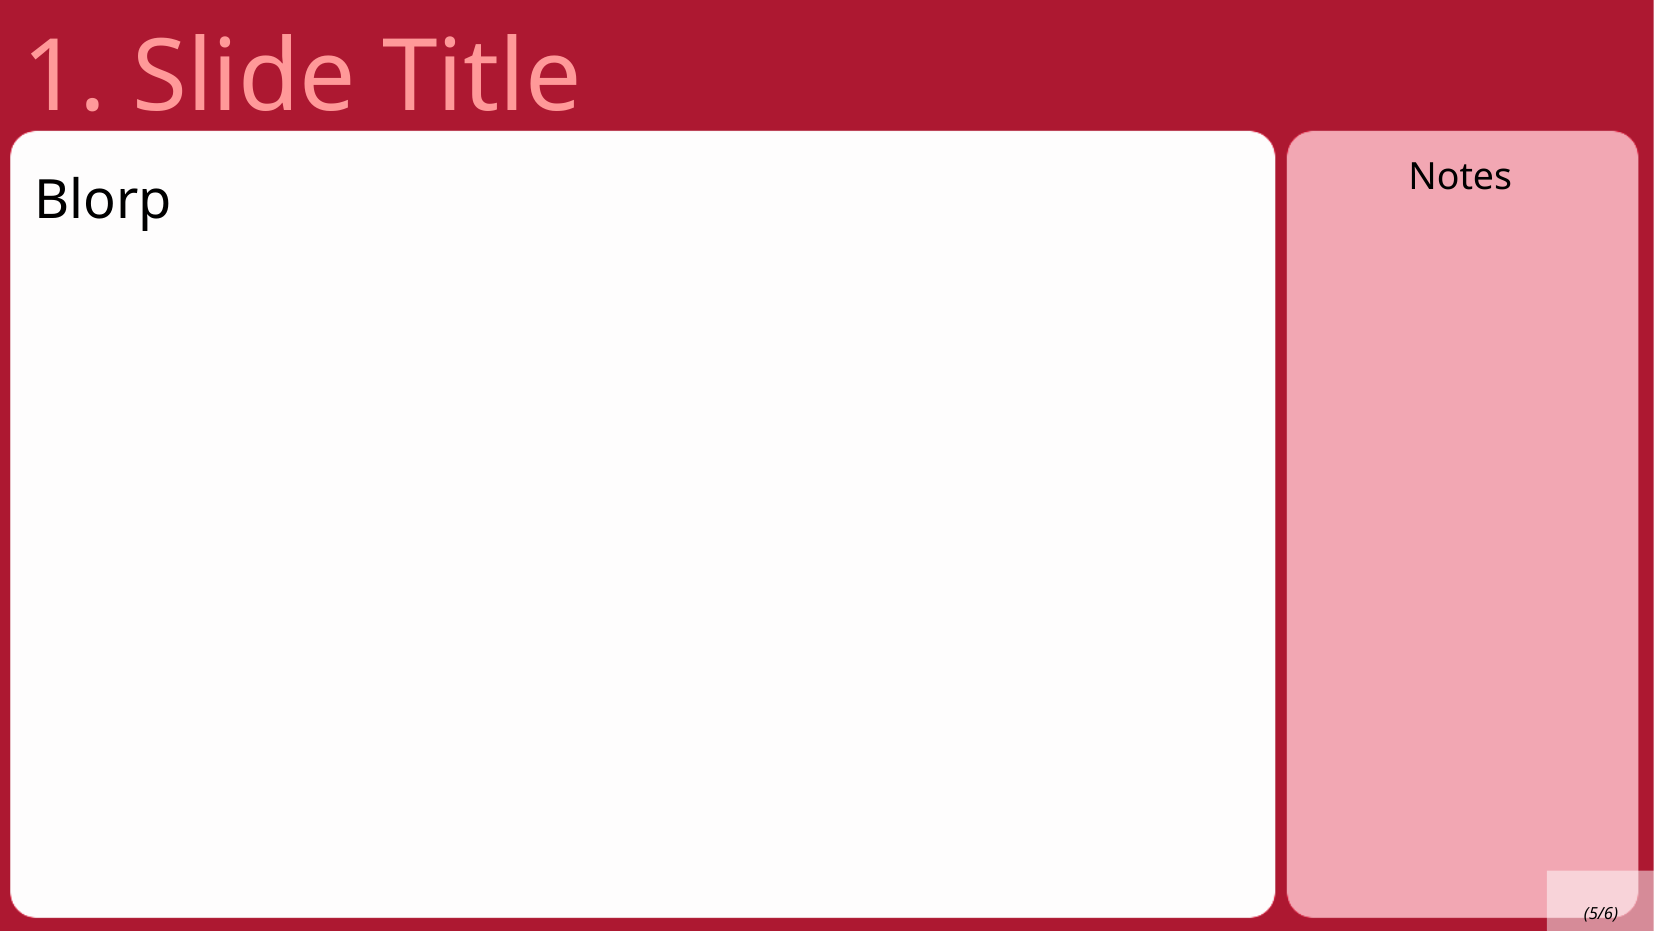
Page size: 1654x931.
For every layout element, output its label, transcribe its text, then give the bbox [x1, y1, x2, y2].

picture [0, 0, 1654, 931]
text_box Blorp [34, 160, 1248, 373]
text_box Notes [1290, 141, 1631, 199]
title 1. Slide Title [22, 7, 1511, 136]
text_box (<number>/6) [1546, 877, 1654, 931]
